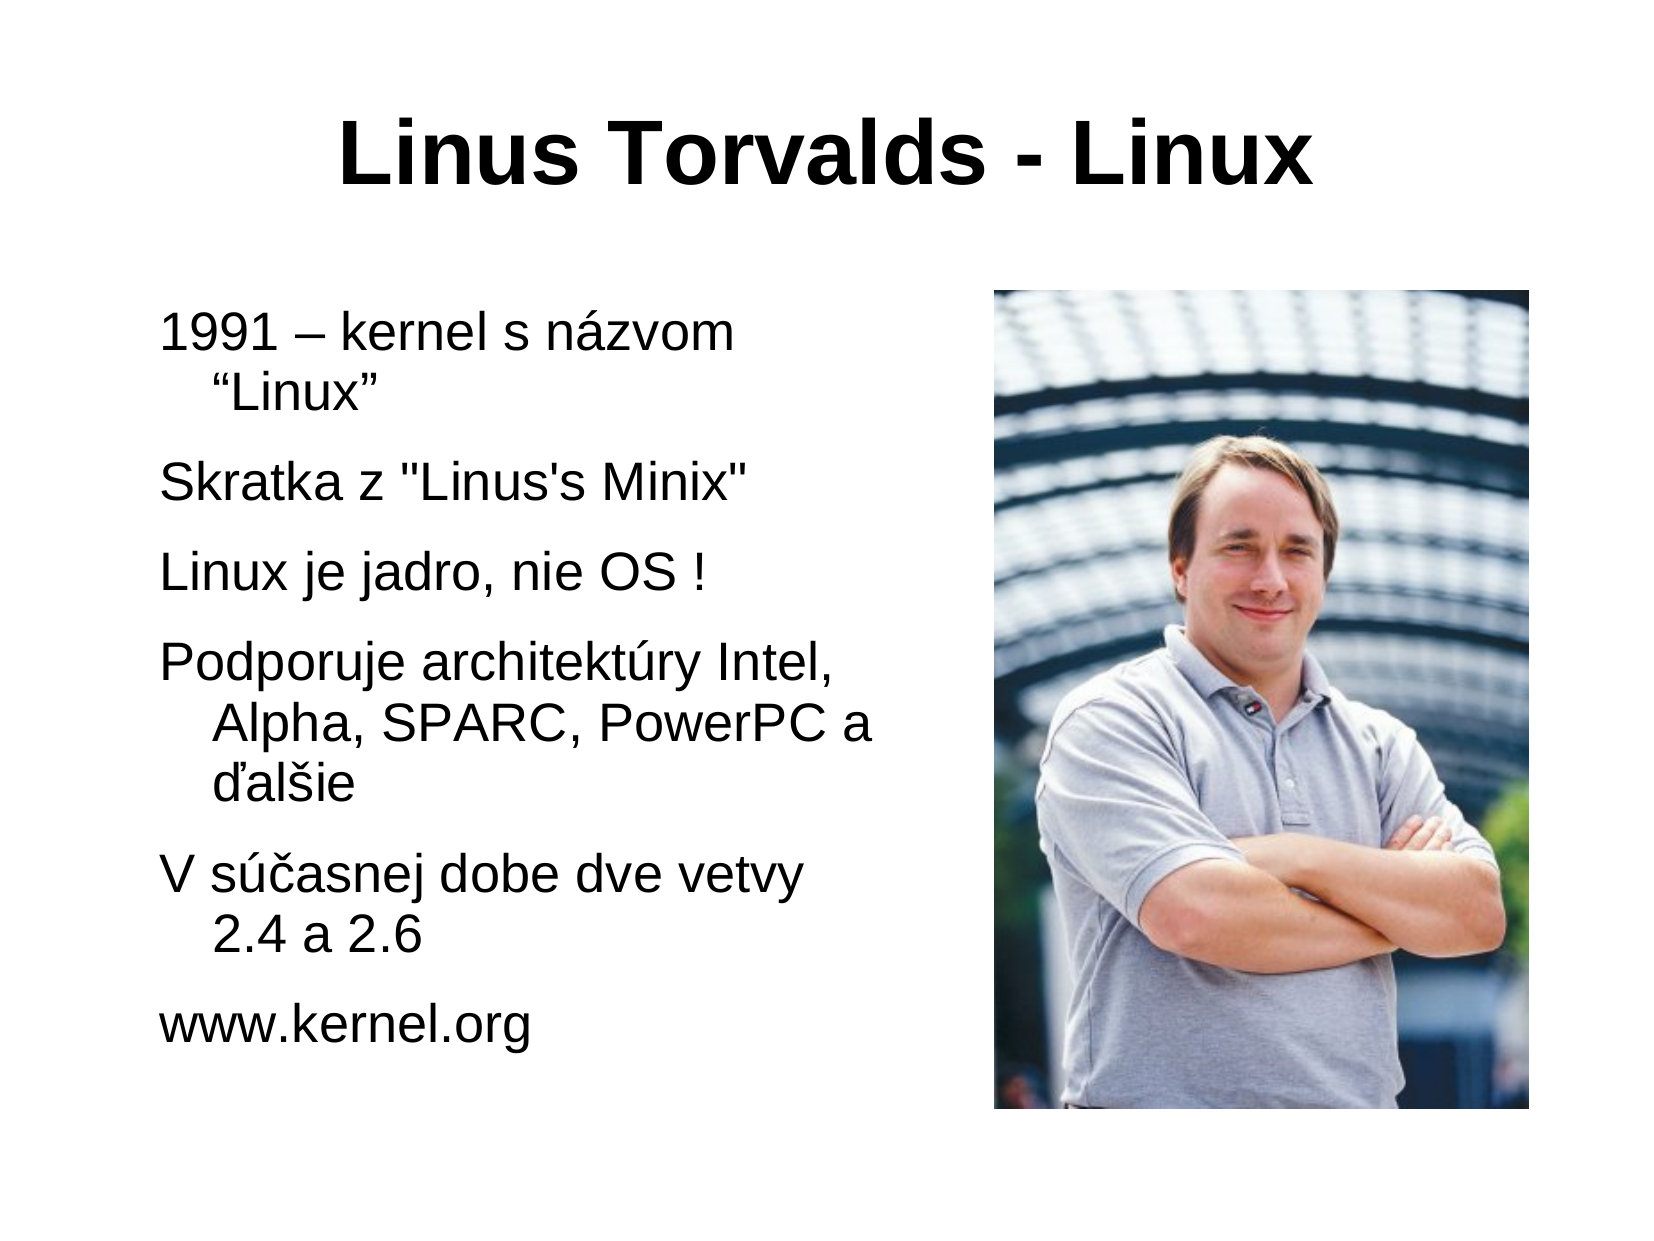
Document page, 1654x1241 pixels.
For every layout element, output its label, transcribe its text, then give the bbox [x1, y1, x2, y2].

picture [994, 290, 1529, 1109]
title Linus Torvalds - Linux [82, 49, 1571, 257]
list 1991 – kernel s názvom “Linux” Skratka z "Linus's Minix" Linux je jadro, nie OS ! Podporuje architektúry Intel, Alpha, SPARC, PowerPC a ďalšie V súčasnej dobe dve vetvy 2.4 a 2.6 www.kernel.org [141, 301, 886, 1120]
